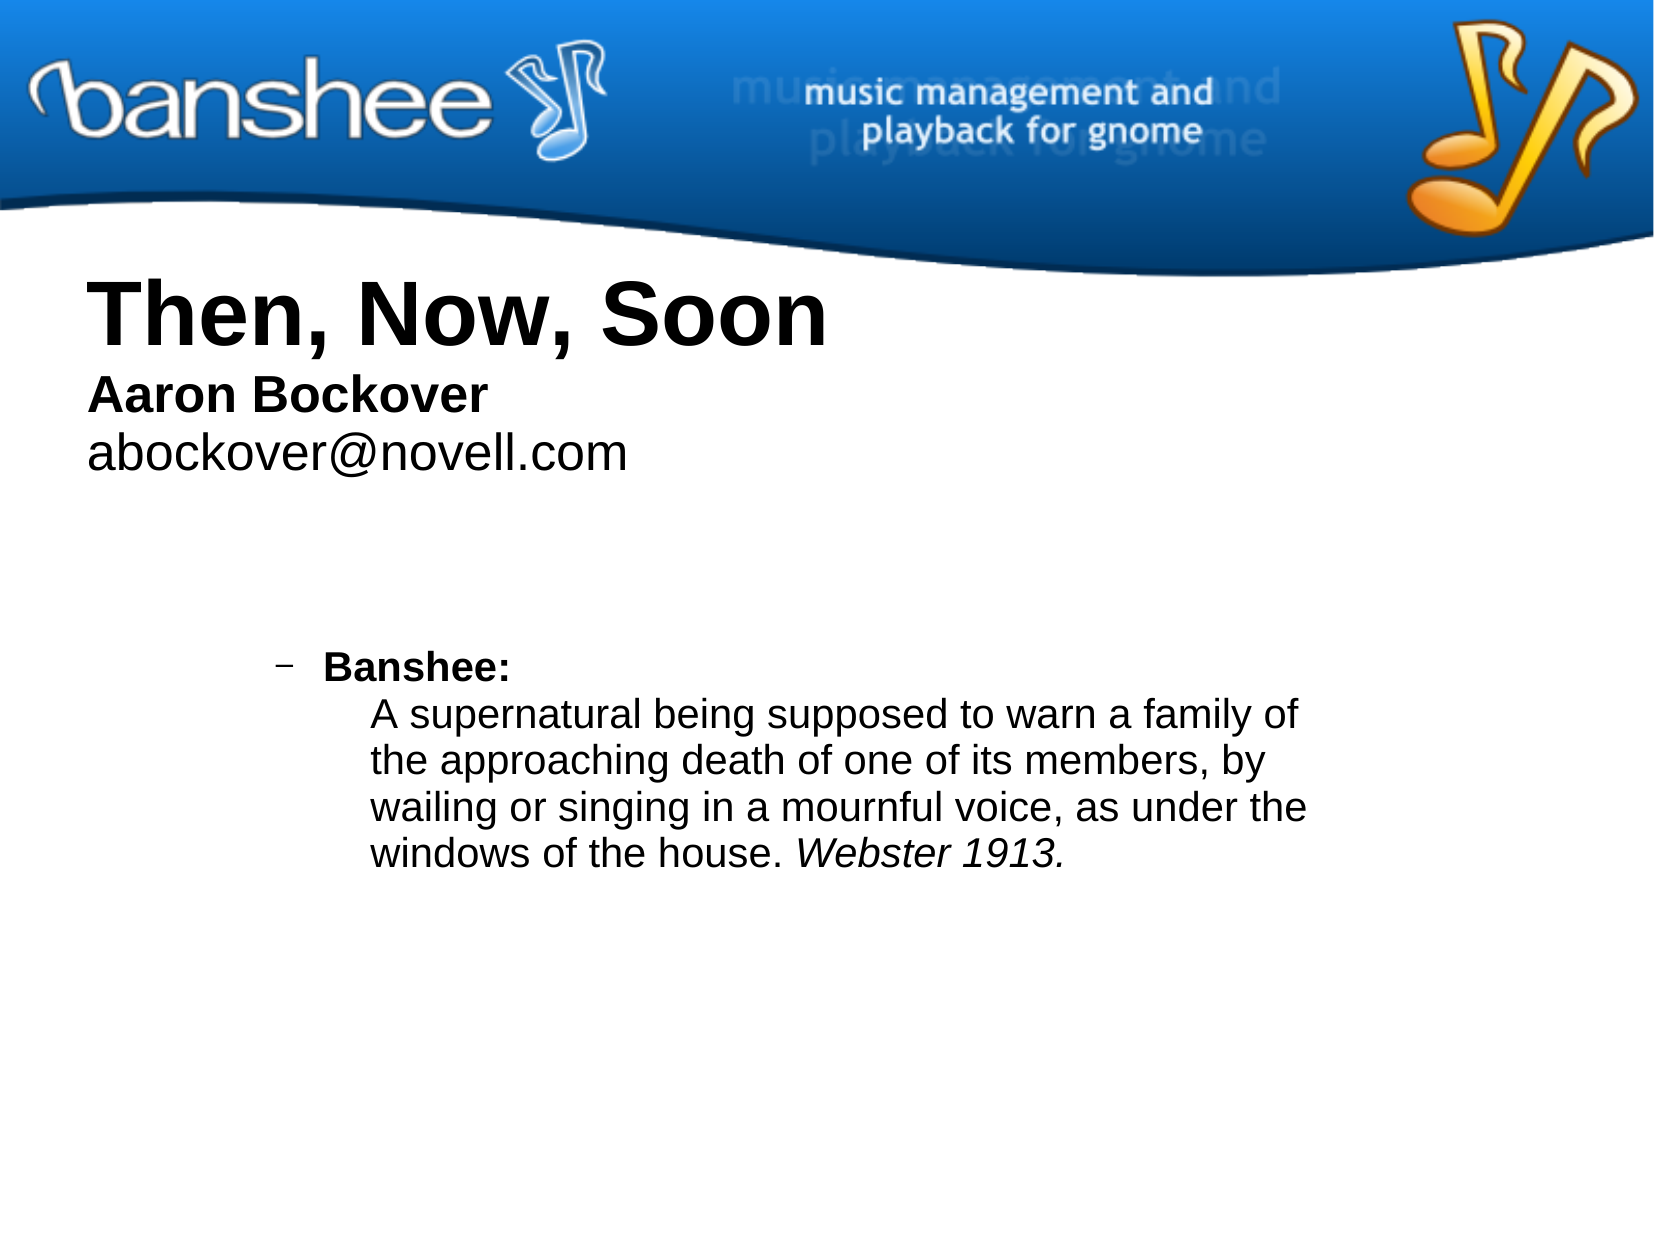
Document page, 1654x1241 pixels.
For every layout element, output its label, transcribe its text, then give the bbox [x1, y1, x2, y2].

list Banshee: A supernatural being supposed to warn a family of the approaching death of one of its members, by wailing or singing in a mournful voice, as under the windows of the house. Webster 1913. [86, 644, 1351, 1241]
picture [0, 0, 1654, 290]
title Then, Now, Soon Aaron Bockover abockover@novell.com [86, 262, 1576, 482]
